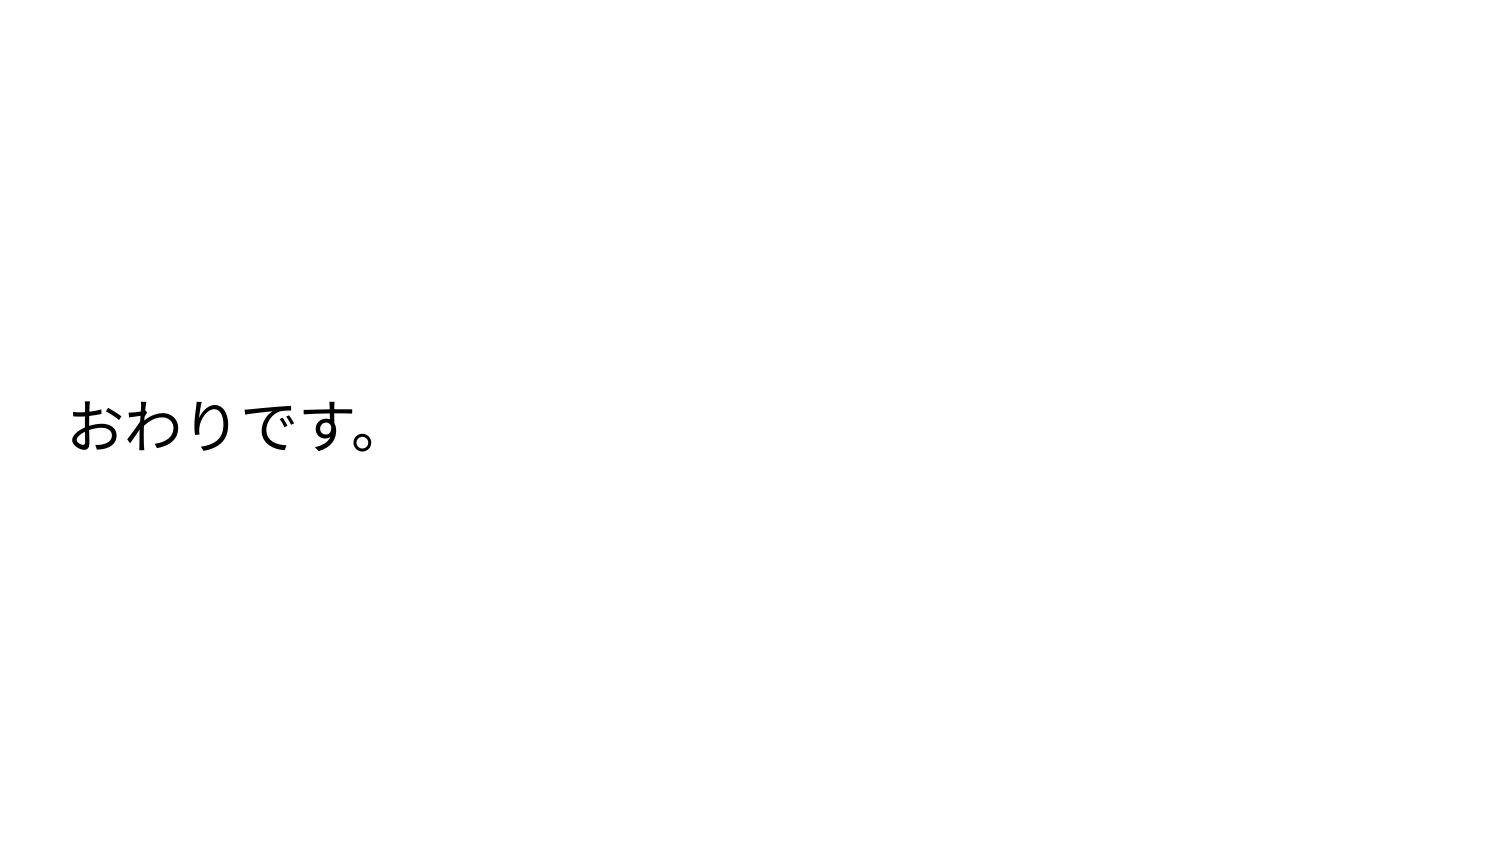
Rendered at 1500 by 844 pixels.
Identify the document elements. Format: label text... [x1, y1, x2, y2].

title おわりです。 [51, 374, 1449, 469]
